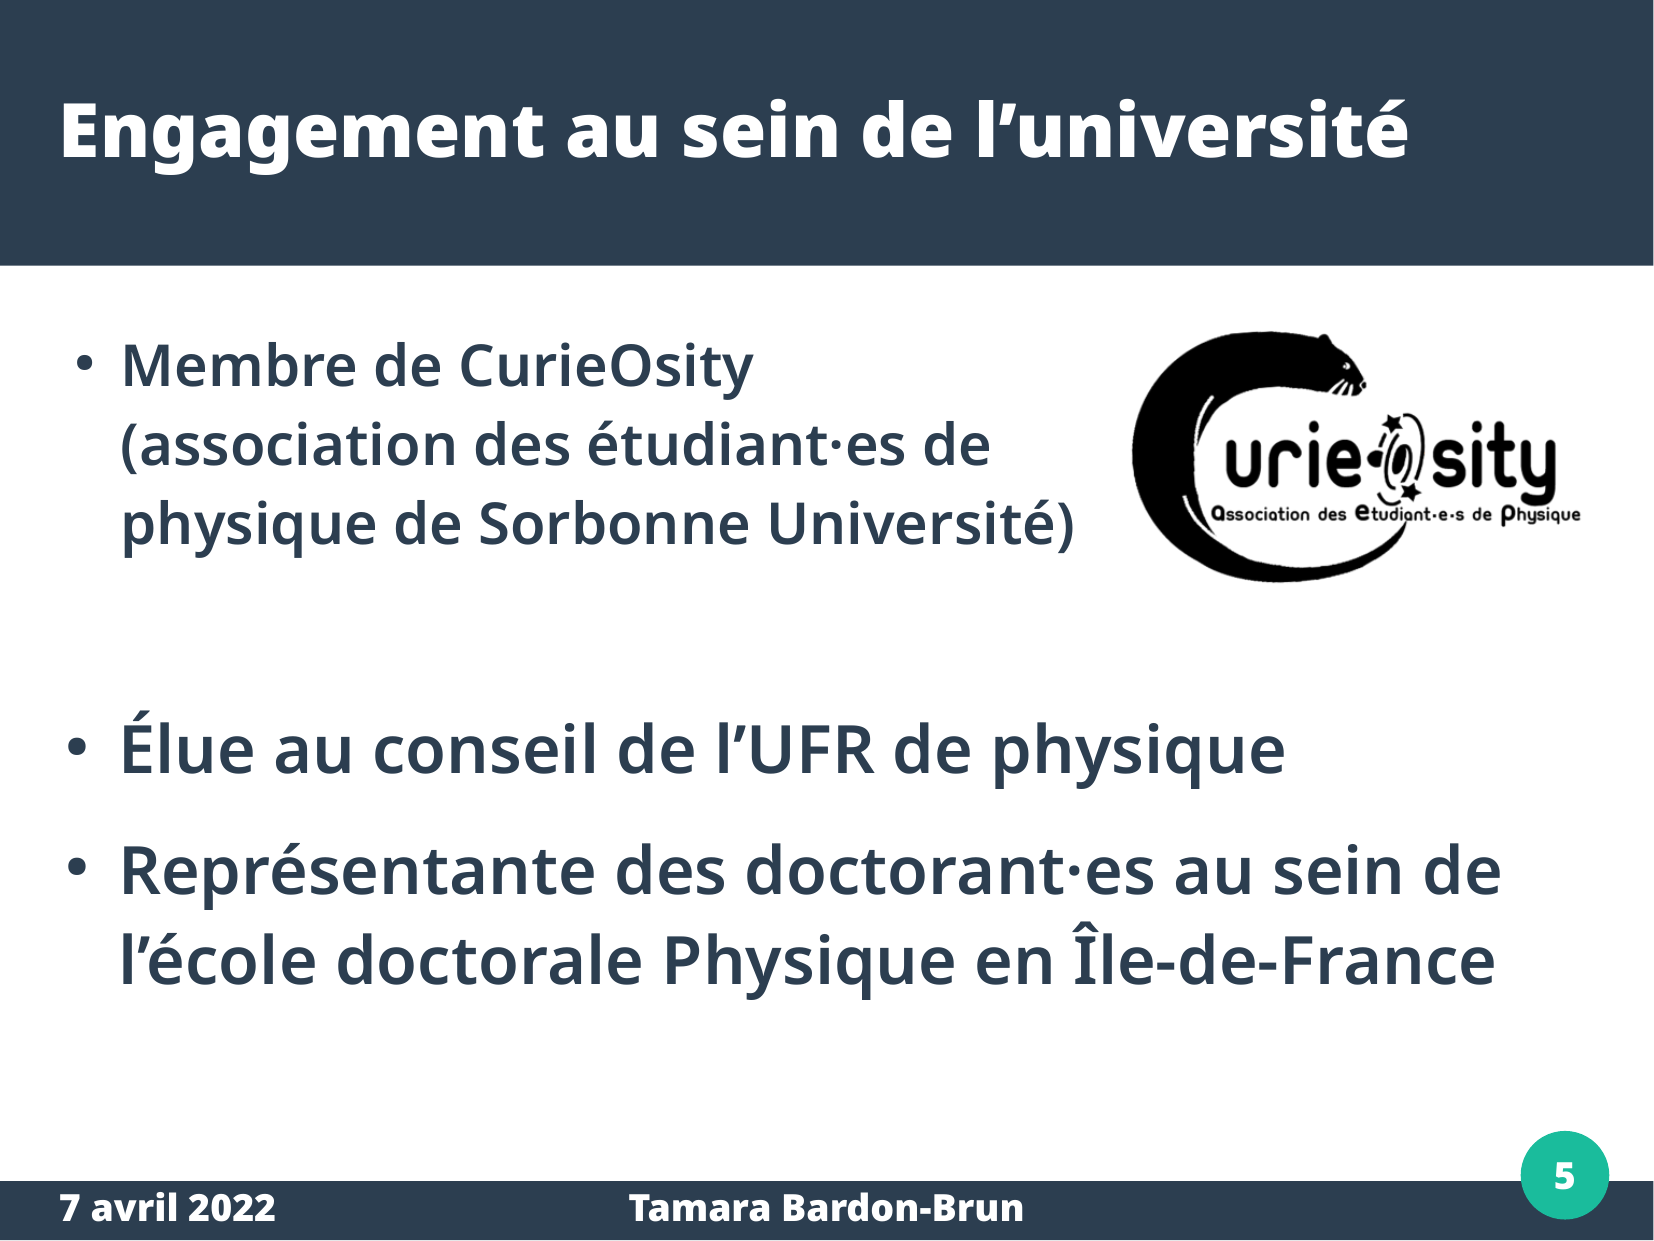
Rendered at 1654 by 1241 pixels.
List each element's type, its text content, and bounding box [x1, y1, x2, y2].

list Membre de CurieOsity (association des étudiant·es de physique de Sorbonne Université) [59, 324, 1087, 615]
picture [1105, 289, 1601, 609]
list Élue au conseil de l’UFR de physique Représentante des doctorant·es au sein de l’école doctorale Physique en Île-de-France [47, 702, 1583, 1052]
title Engagement au sein de l’université [59, 49, 1595, 207]
